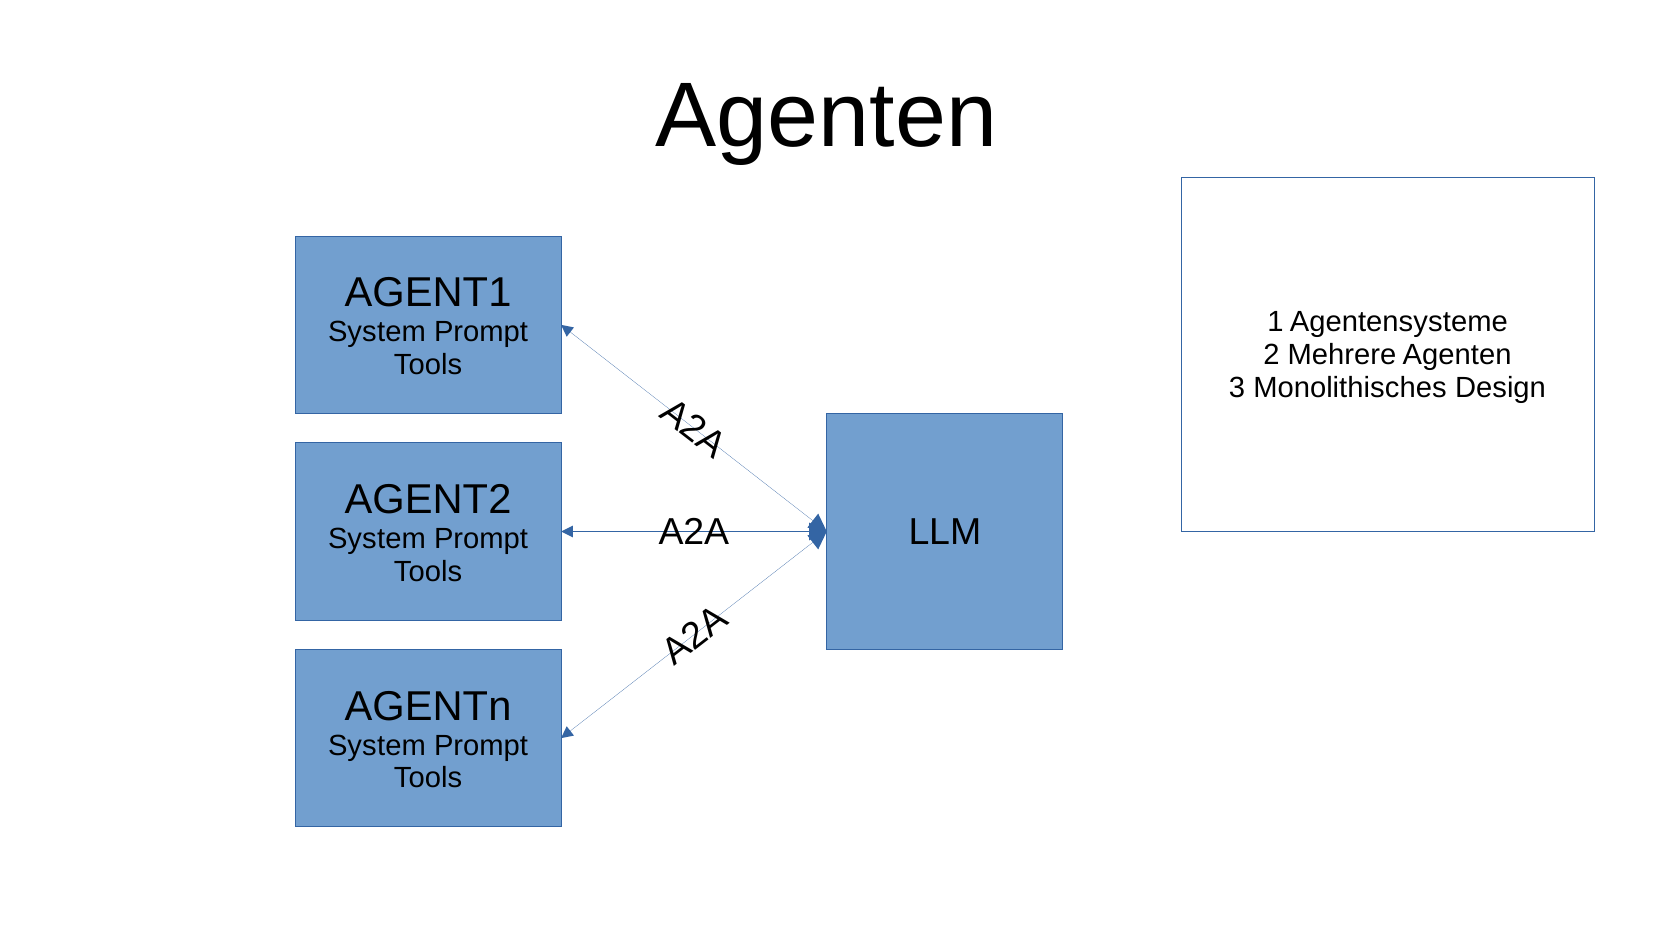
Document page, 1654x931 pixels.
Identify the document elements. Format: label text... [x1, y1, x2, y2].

text_box LLM [826, 413, 1063, 650]
text_box AGENT1 System Prompt Tools [295, 236, 562, 414]
text_box AGENTn System Prompt Tools [295, 649, 562, 827]
text_box AGENT2 System Prompt Tools [295, 442, 562, 621]
title 1 Agentensysteme 2 Mehrere Agenten 3 Monolithisches Design [1181, 177, 1595, 532]
title Agenten [82, 37, 1571, 193]
